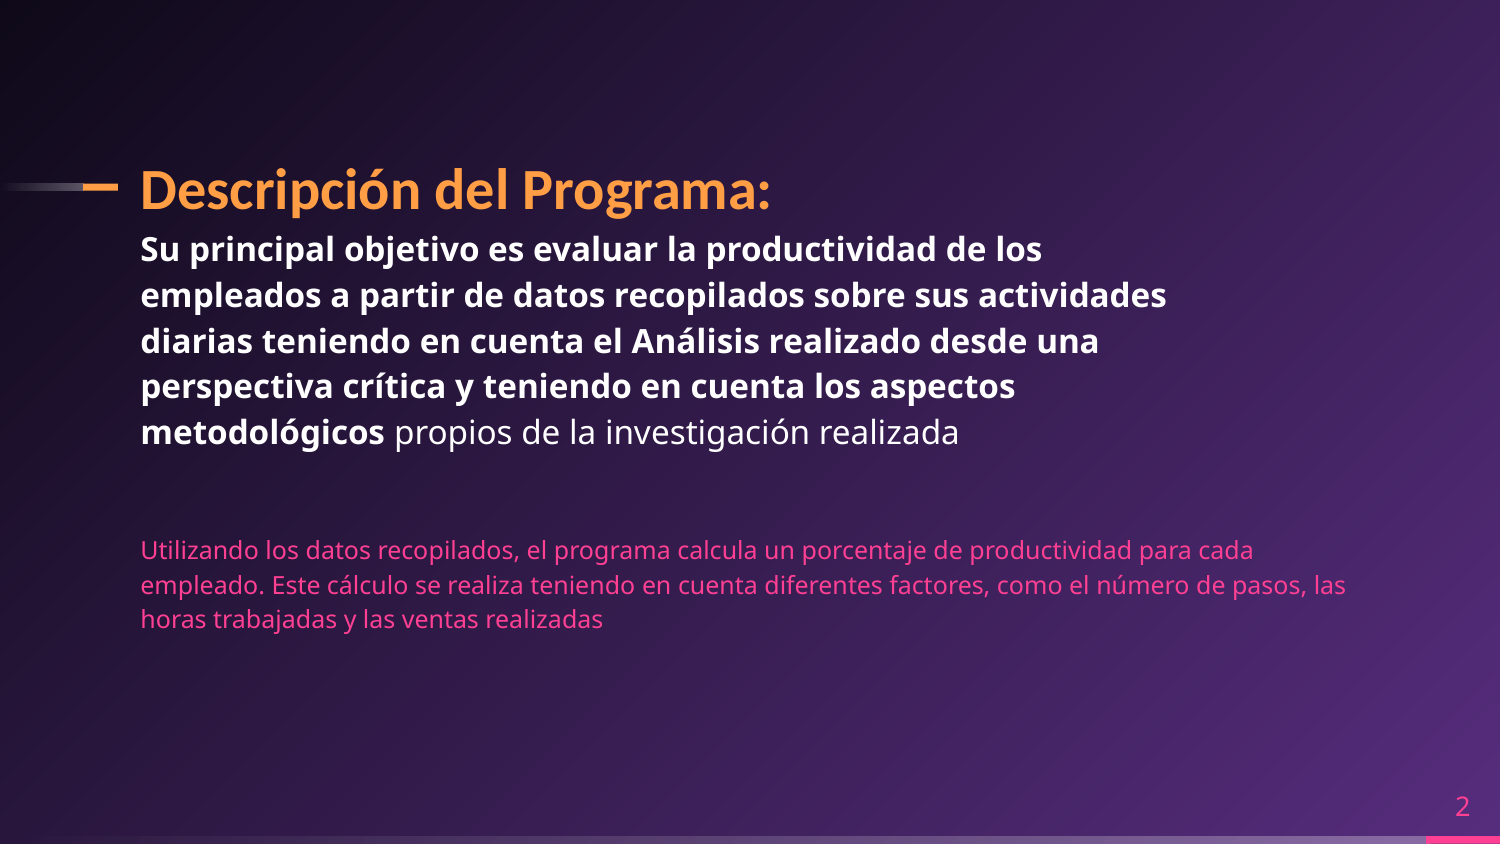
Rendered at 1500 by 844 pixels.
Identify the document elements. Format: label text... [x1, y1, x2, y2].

list Su principal objetivo es evaluar la productividad de los empleados a partir de datos recopilados sobre sus actividades diarias teniendo en cuenta el Análisis realizado desde una perspectiva crítica y teniendo en cuenta los aspectos metodológicos propios de la investigación realizada [140, 222, 1184, 530]
slide_number <number> [1426, 779, 1500, 837]
title Descripción del Programa: [140, 156, 1011, 222]
list Utilizando los datos recopilados, el programa calcula un porcentaje de productividad para cada empleado. Este cálculo se realiza teniendo en cuenta diferentes factores, como el número de pasos, las horas trabajadas y las ventas realizadas [140, 530, 1360, 638]
